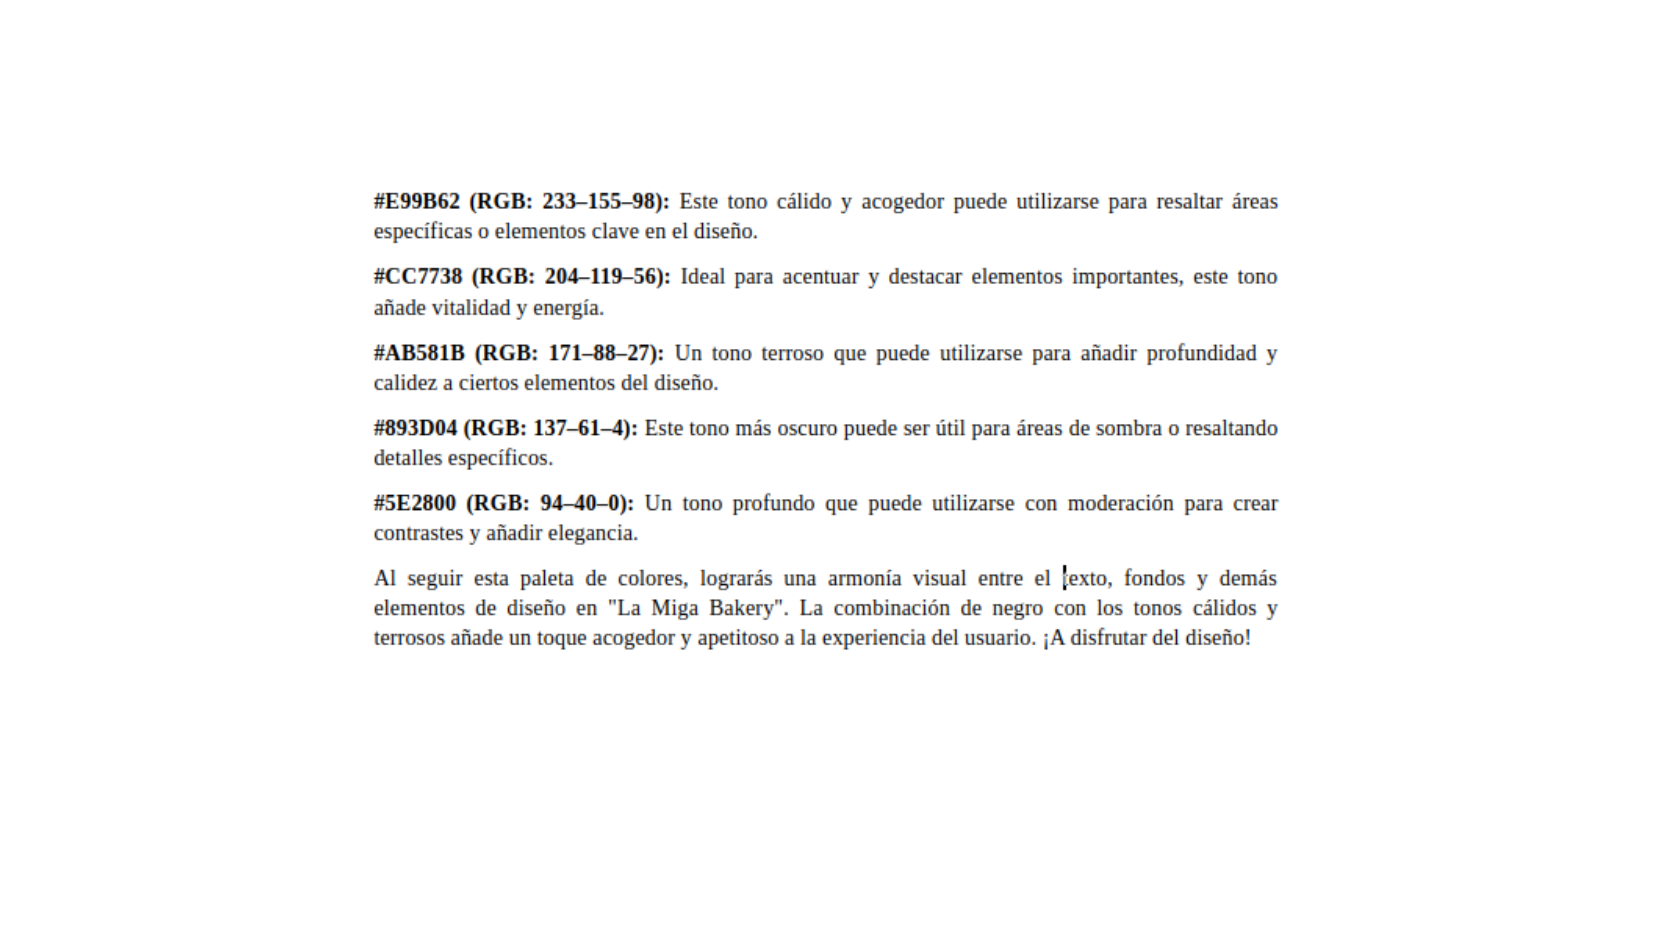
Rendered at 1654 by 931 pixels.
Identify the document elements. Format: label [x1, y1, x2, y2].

picture [350, 151, 1309, 668]
